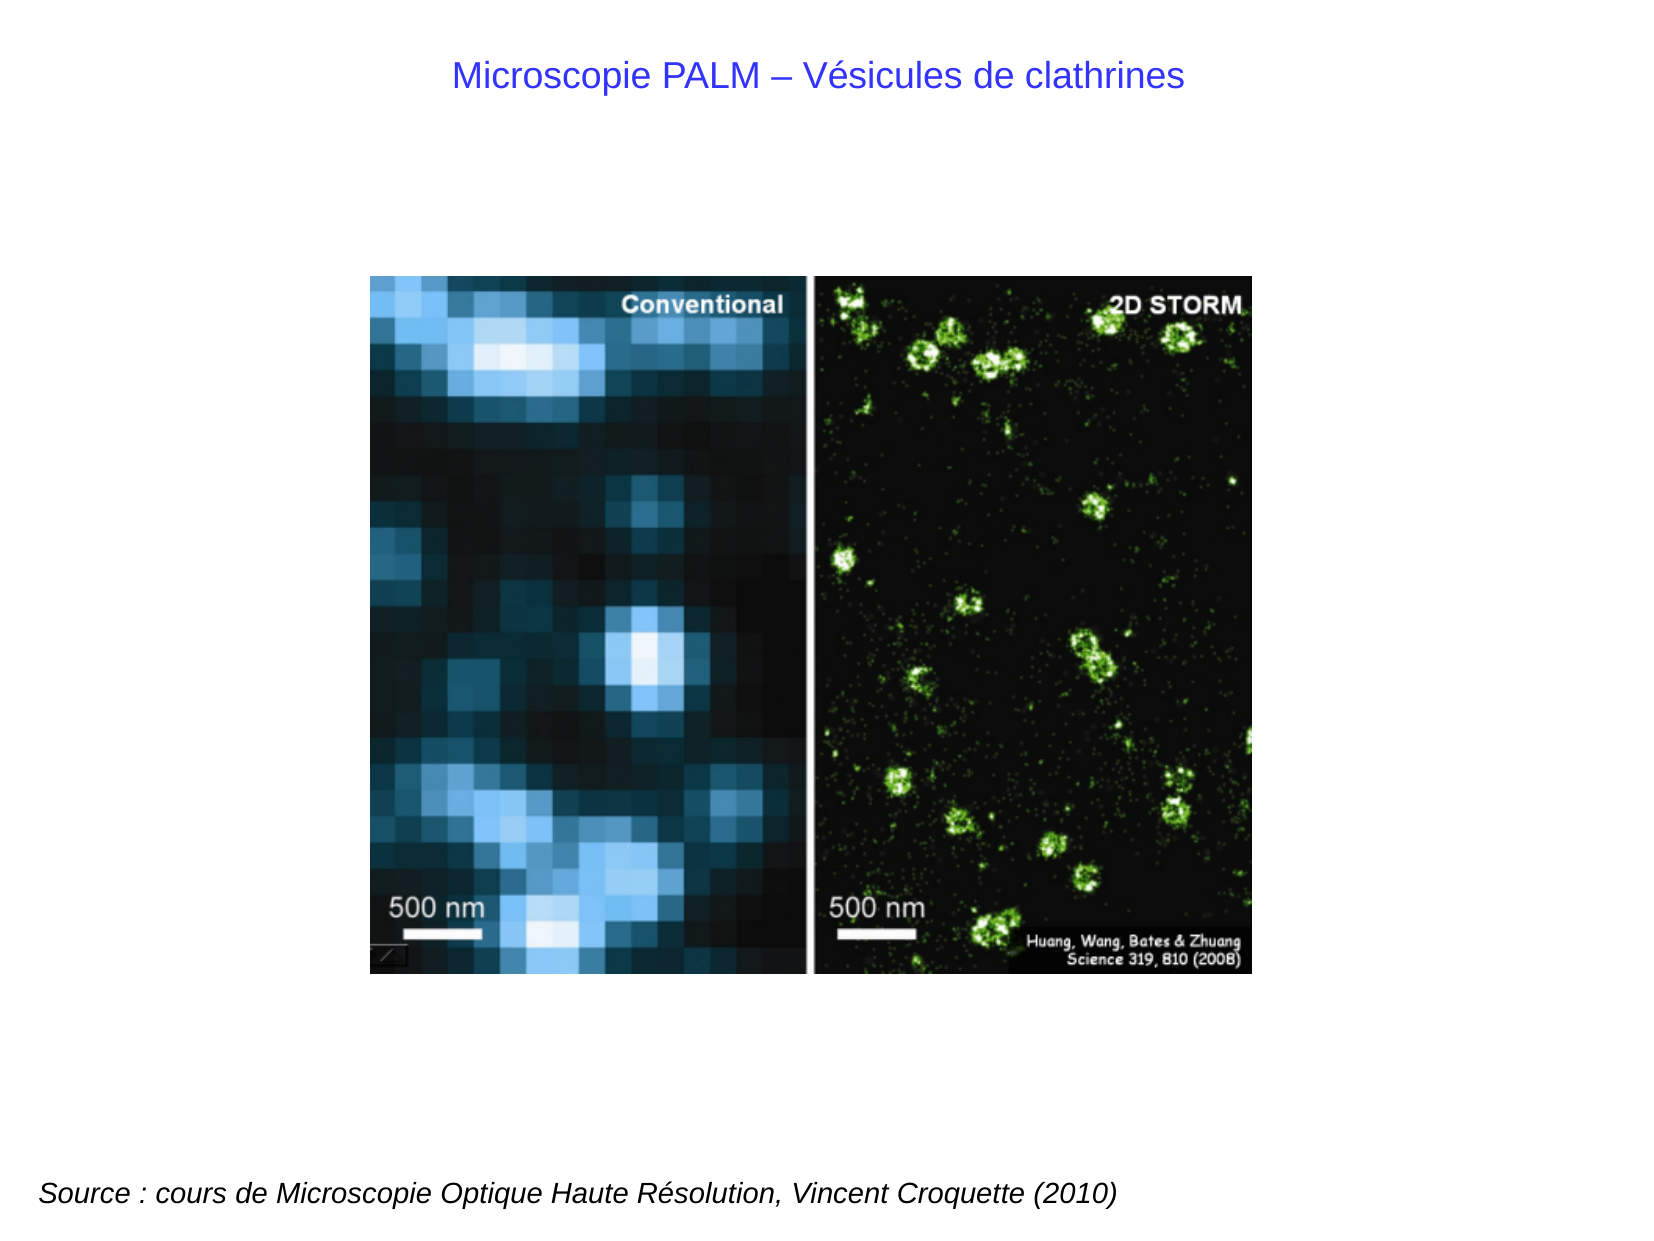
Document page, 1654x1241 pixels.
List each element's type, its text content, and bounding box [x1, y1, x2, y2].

text_box Microscopie PALM – Vésicules de clathrines [437, 47, 1288, 119]
text_box Source : cours de Microscopie Optique Haute Résolution, Vincent Croquette (2010) [23, 1169, 1453, 1227]
picture [370, 276, 1252, 974]
